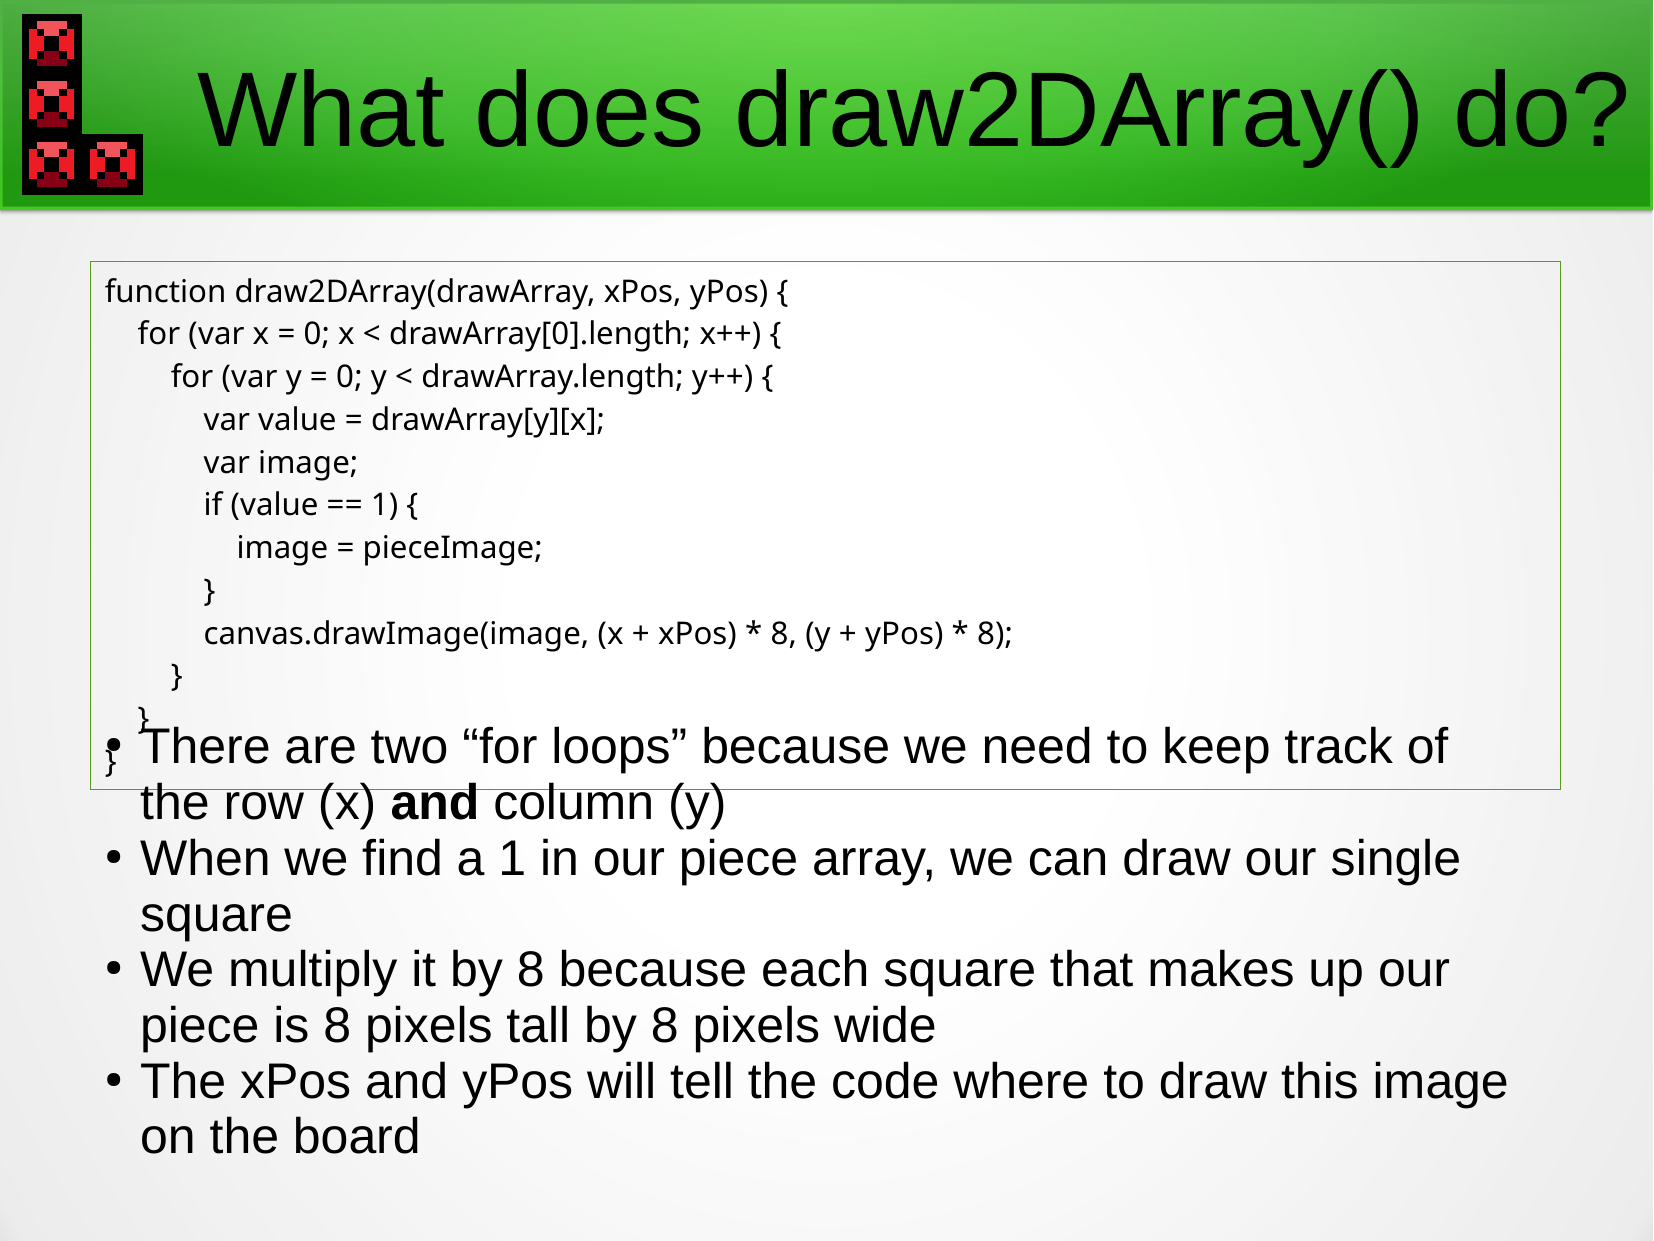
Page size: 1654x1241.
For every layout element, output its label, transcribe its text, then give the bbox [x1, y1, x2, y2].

title What does draw2DArray() do? [195, 30, 1636, 190]
text_box There are two “for loops” because we need to keep track of the row (x) and column (y) When we find a 1 in our piece array, we can draw our single square We multiply it by 8 because each square that makes up our piece is 8 pixels tall by 8 pixels wide The xPos and yPos will tell the code where to draw this image on the board [90, 711, 1531, 1172]
picture [22, 14, 143, 195]
text_box function draw2DArray(drawArray, xPos, yPos) { for (var x = 0; x < drawArray[0].length; x++) { for (var y = 0; y < drawArray.length; y++) { var value = drawArray[y][x]; var image; if (value == 1) { image = pieceImage; } canvas.drawImage(image, (x + xPos) * 8, (y + yPos) * 8); } } } [90, 261, 1561, 712]
